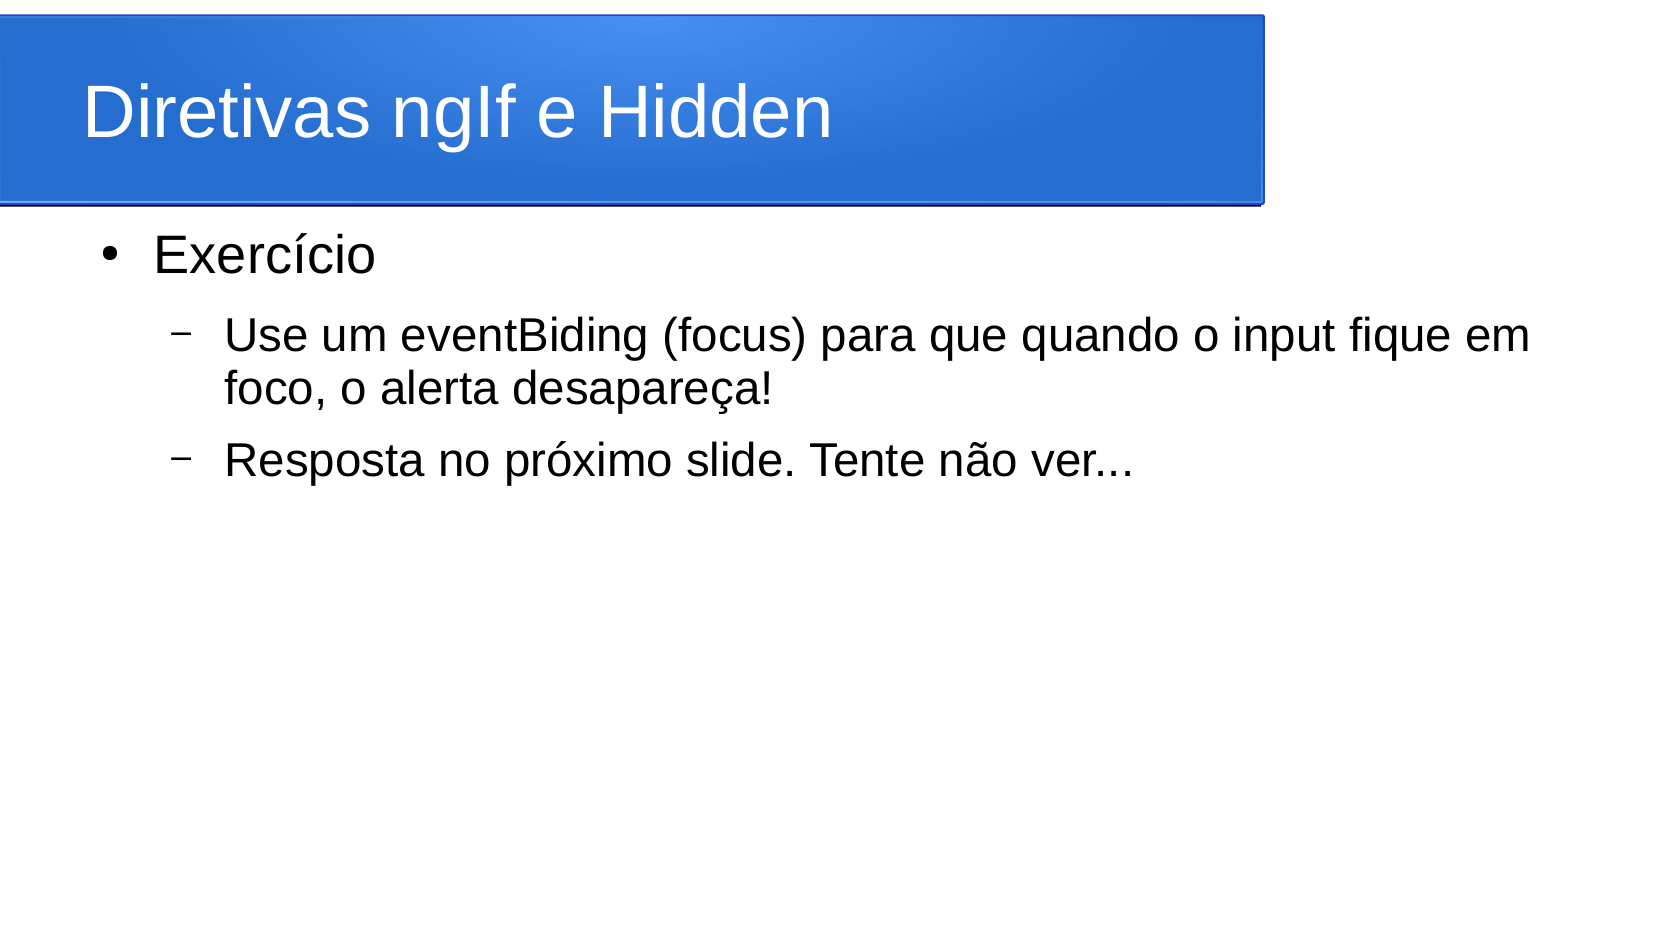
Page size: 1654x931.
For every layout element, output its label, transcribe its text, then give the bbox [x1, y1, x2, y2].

title Diretivas ngIf e Hidden [82, 35, 1235, 189]
list Exercício Use um eventBiding (focus) para que quando o input fique em foco, o alerta desapareça! Resposta no próximo slide. Tente não ver... [82, 224, 1571, 764]
